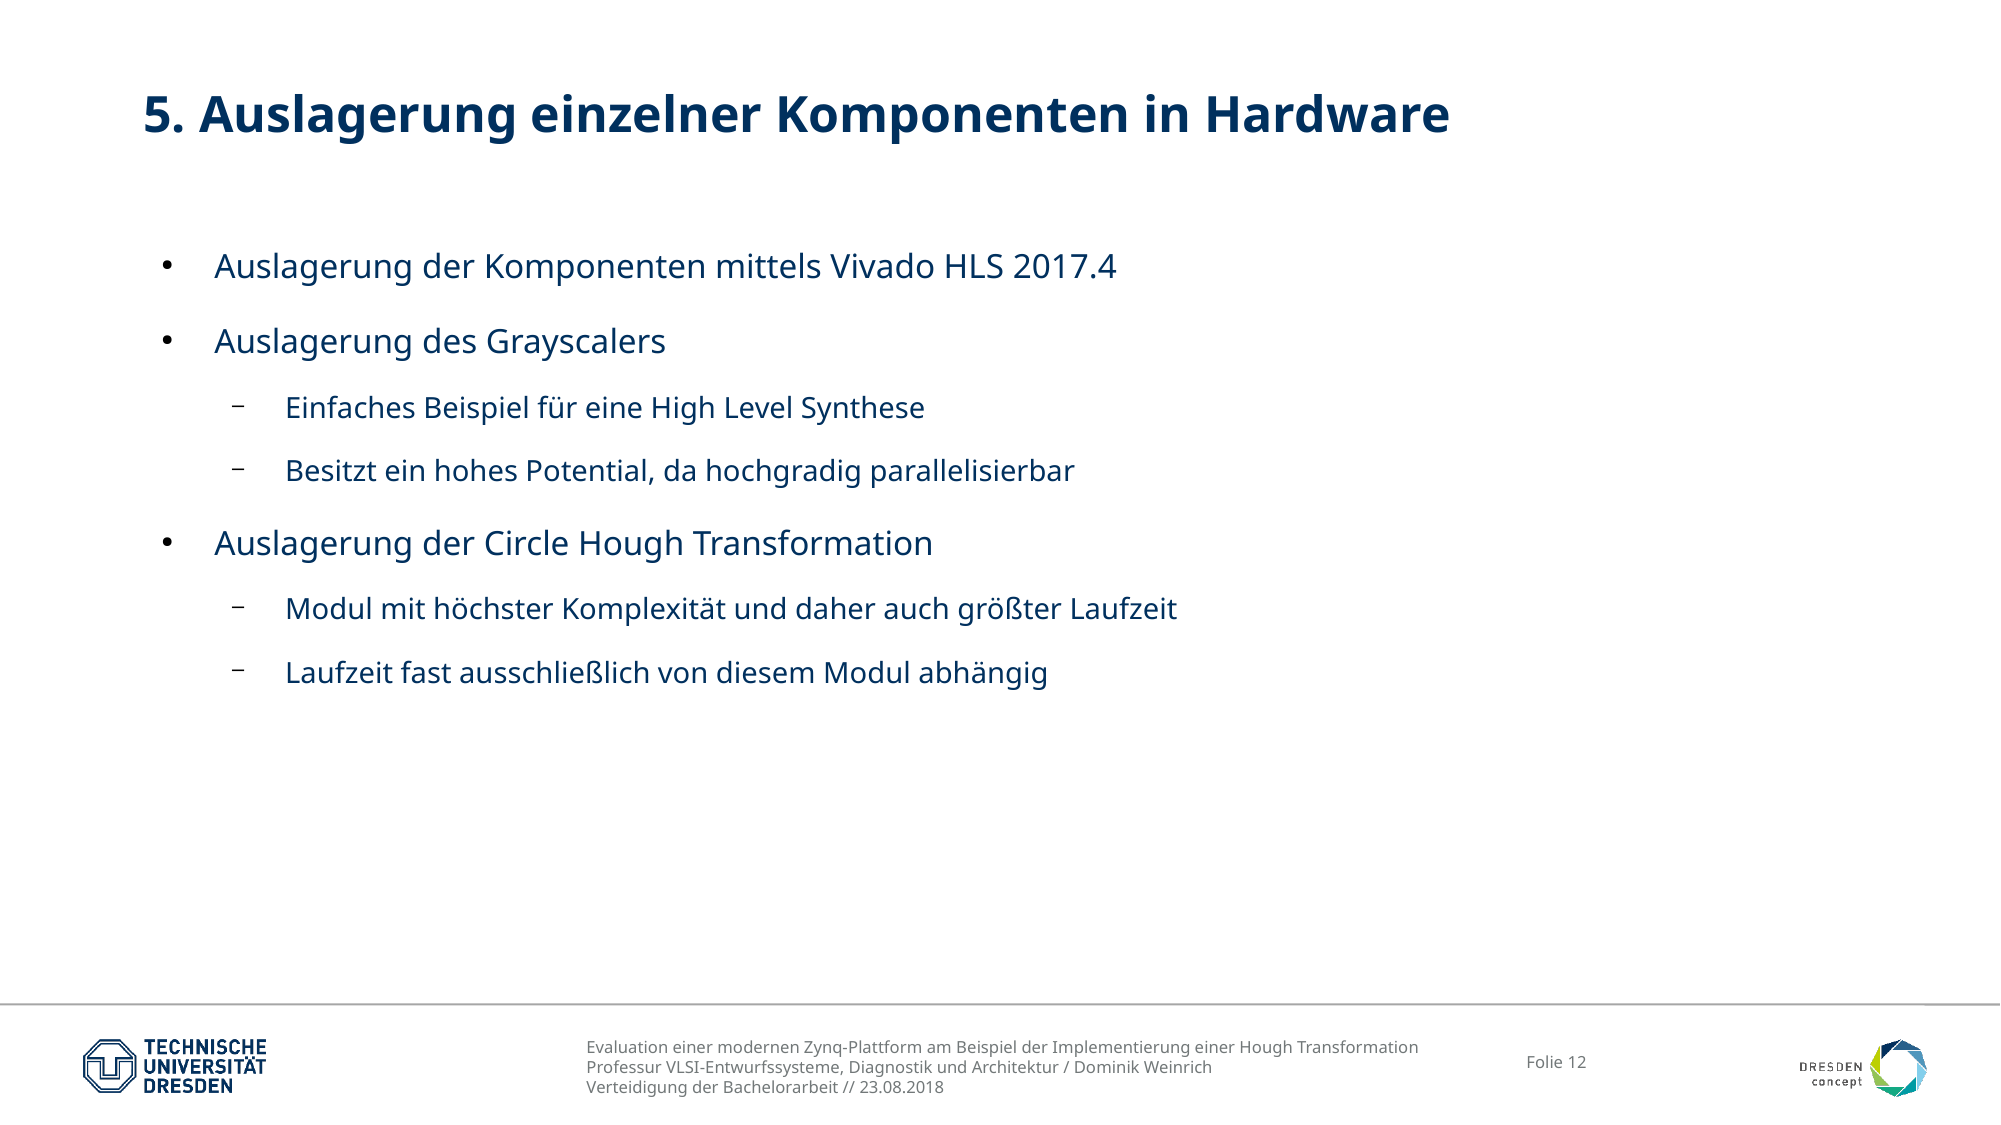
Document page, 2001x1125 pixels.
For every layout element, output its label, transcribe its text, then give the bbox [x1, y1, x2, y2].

title 5. Auslagerung einzelner Komponenten in Hardware [143, 56, 1880, 169]
picture [1800, 1039, 1927, 1097]
list Auslagerung der Komponenten mittels Vivado HLS 2017.4 Auslagerung des Grayscalers Einfaches Beispiel für eine High Level Synthese Besitzt ein hohes Potential, da hochgradig parallelisierbar Auslagerung der Circle Hough Transformation Modul mit höchster Komplexität und daher auch größter Laufzeit Laufzeit fast ausschließlich von diesem Modul abhängig [143, 243, 1880, 957]
picture [83, 1039, 266, 1093]
